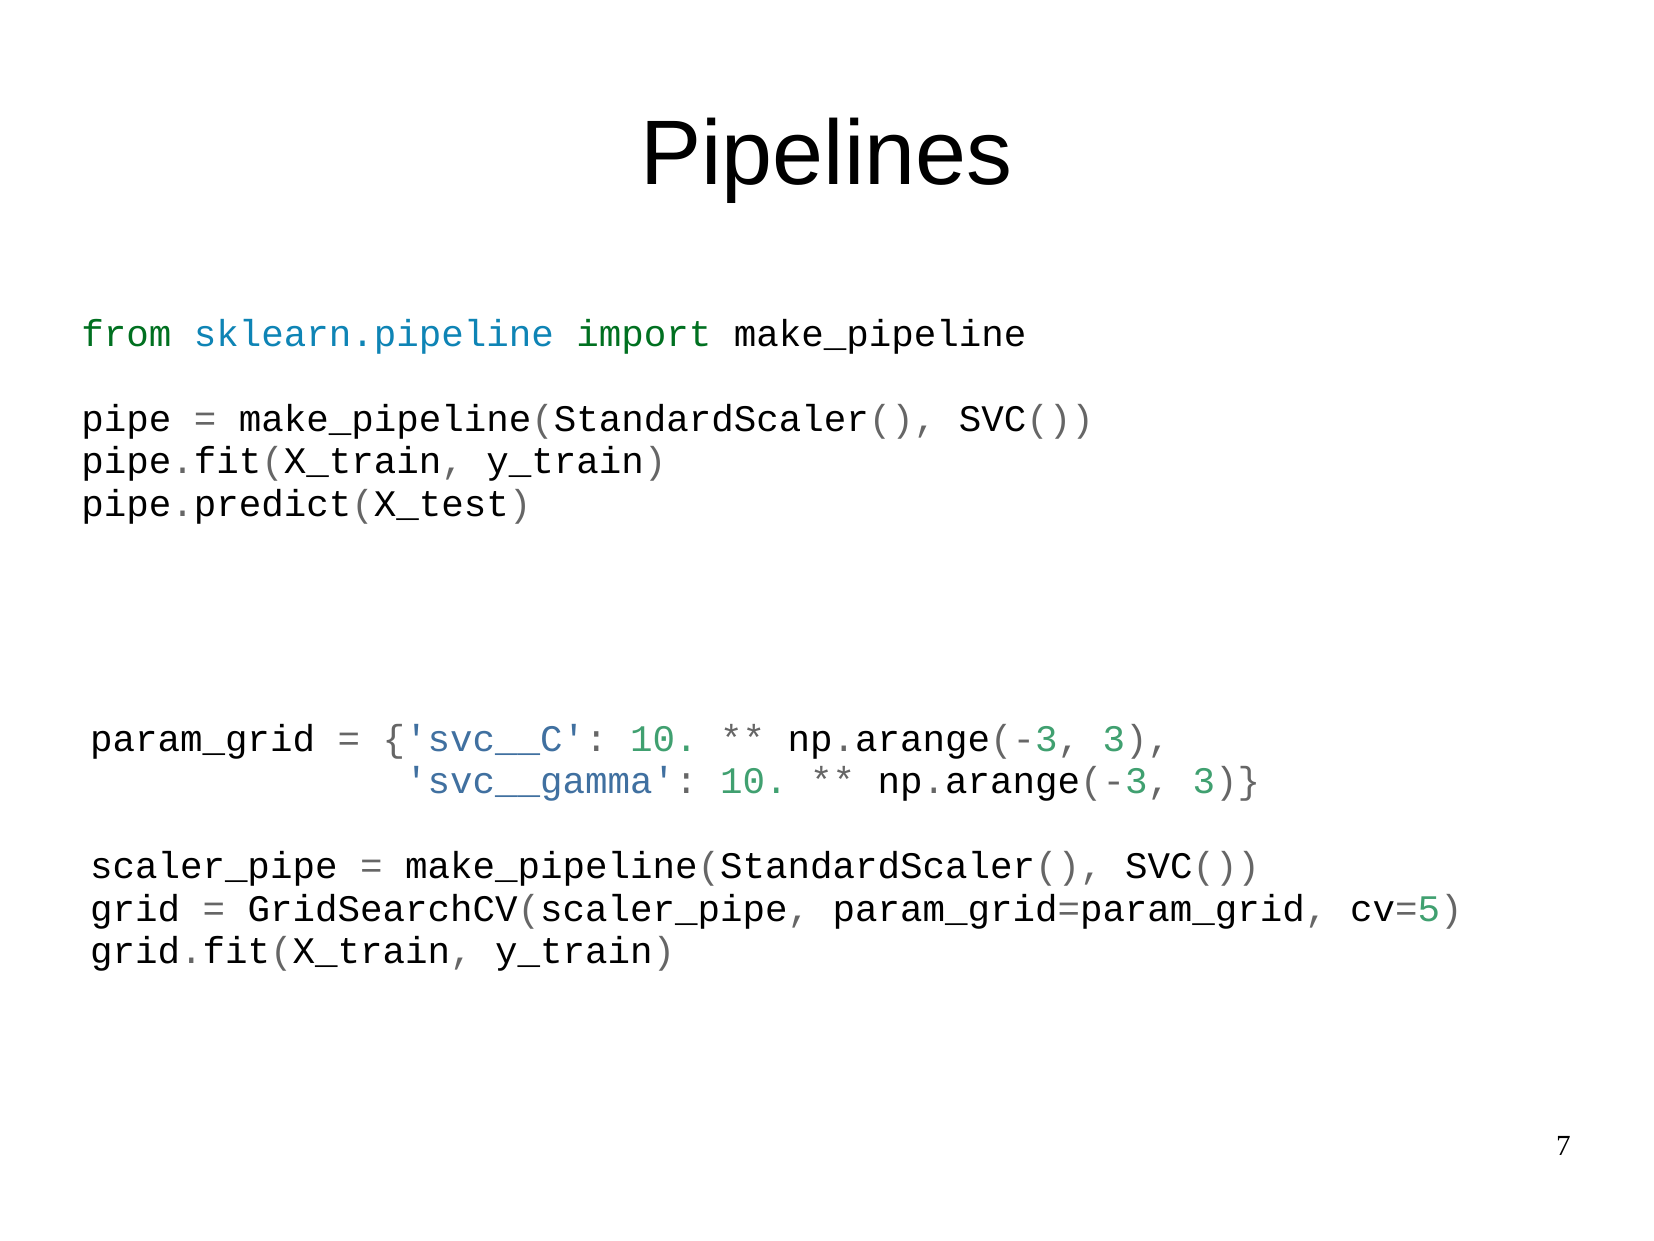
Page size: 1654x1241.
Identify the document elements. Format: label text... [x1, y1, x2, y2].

text_box from sklearn.pipeline import make_pipeline pipe = make_pipeline(StandardScaler(), SVC()) pipe.fit(X_train, y_train) pipe.predict(X_test) [81, 315, 1471, 529]
text_box param_grid = {'svc__C': 10. ** np.arange(-3, 3), 'svc__gamma': 10. ** np.arange(-3, 3)} scaler_pipe = make_pipeline(StandardScaler(), SVC()) grid = GridSearchCV(scaler_pipe, param_grid=param_grid, cv=5) grid.fit(X_train, y_train) [90, 720, 1557, 1020]
title Pipelines [82, 49, 1571, 257]
